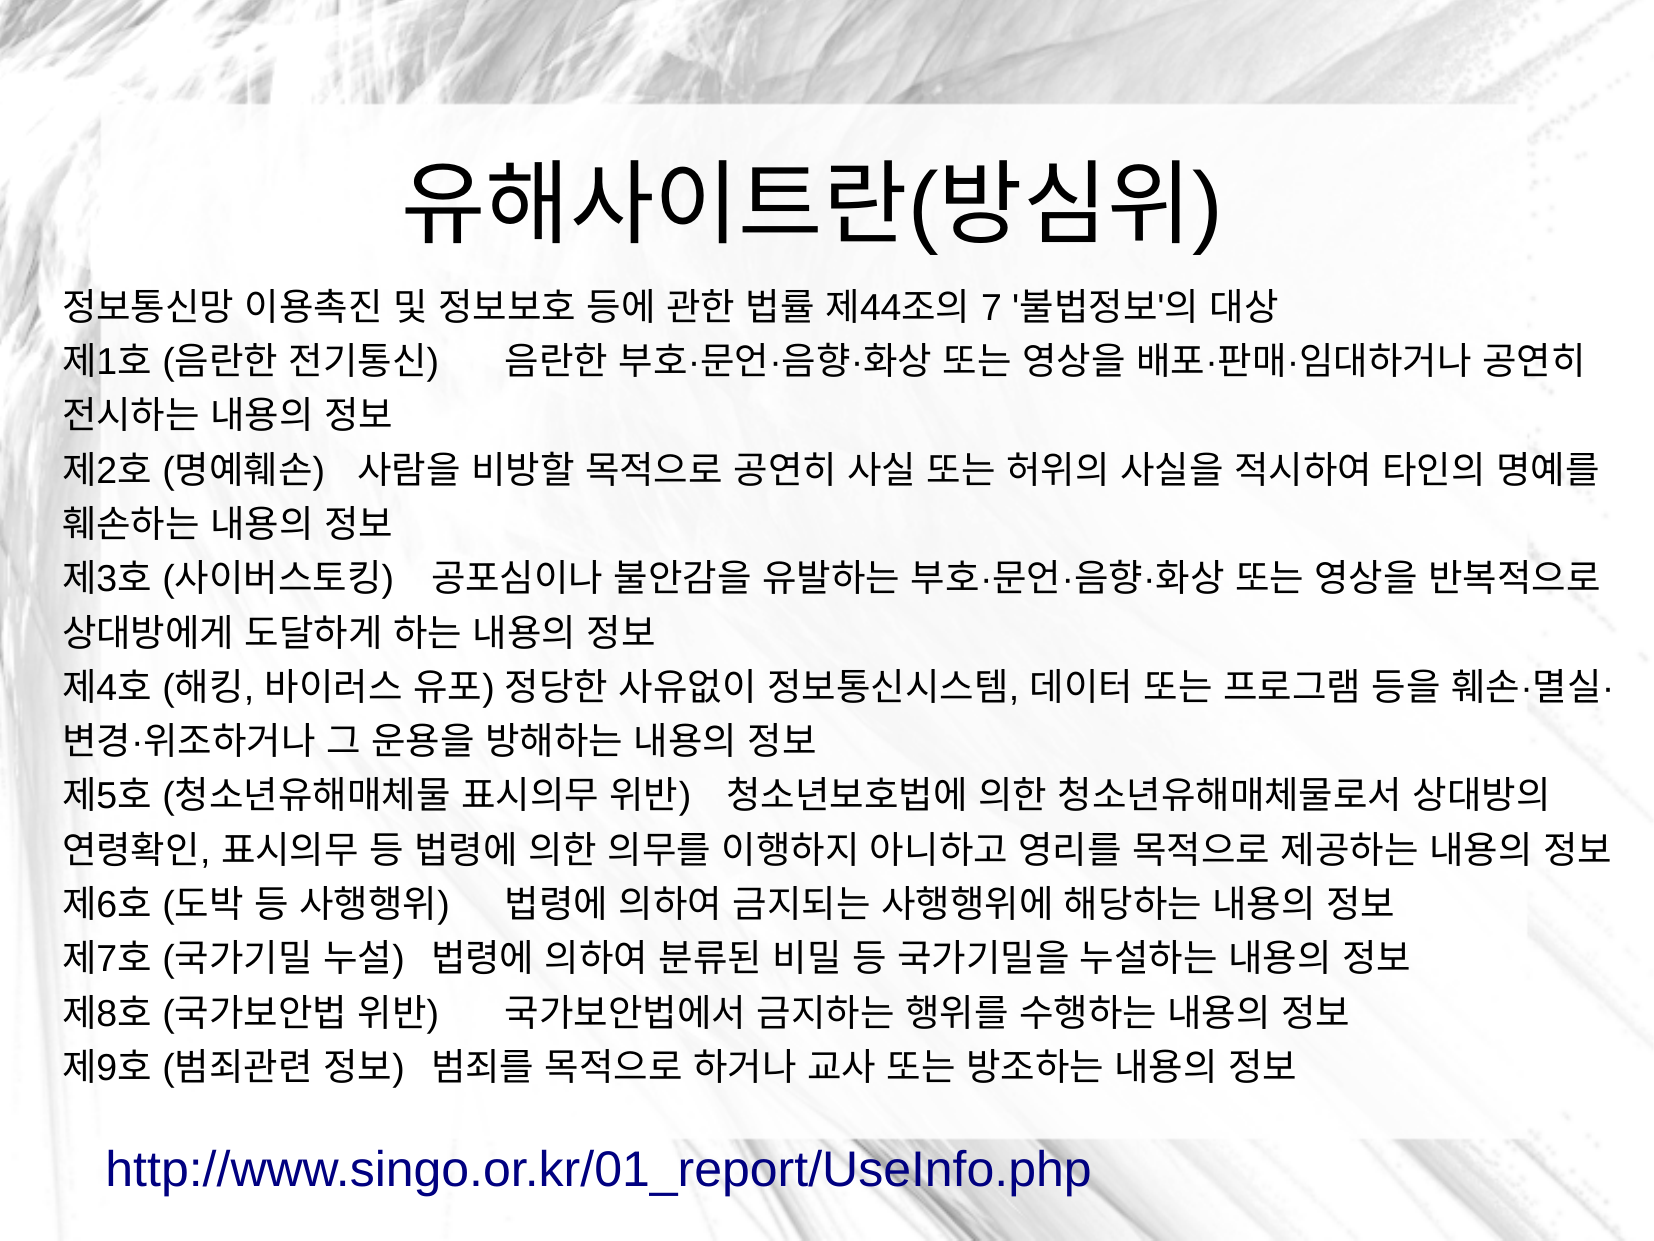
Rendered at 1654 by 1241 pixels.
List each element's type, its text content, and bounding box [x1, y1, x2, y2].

text_box http://www.singo.or.kr/01_report/UseInfo.php [90, 1133, 1583, 1205]
picture [0, 0, 1654, 1241]
title 유해사이트란(방심위) [118, 112, 1506, 269]
text_box 정보통신망 이용촉진 및 정보보호 등에 관한 법률 제44조의 7 '불법정보'의 대상 제1호 (음란한 전기통신) 음란한 부호·문언·음향·화상 또는 영상을 배포·판매·임대하거나 공연히 전시하는 내용의 정보 제2호 (명예훼손) 사람을 비방할 목적으로 공연히 사실 또는 허위의 사실을 적시하여 타인의 명예를 훼손하는 내용의 정보 제3호 (사이버스토킹) 공포심이나 불안감을 유발하는 부호·문언·음향·화상 또는 영상을 반복적으로 상대방에게 도달하게 하는 내용의 정보 제4호 (해킹, 바이러스 유포) 정당한 사유없이 정보통신시스템, 데이터 또는 프로그램 등을 훼손·멸실·변경·위조하거나 그 운용을 방해하는 내용의 정보 제5호 (청소년유해매체물 표시의무 위반) 청소년보호법에 의한 청소년유해매체물로서 상대방의 연령확인, 표시의무 등 법령에 의한 의무를 이행하지 아니하고 영리를 목적으로 제공하는 내용의 정보 제6호 (도박 등 사행행위) 법령에 의하여 금지되는 사행행위에 해당하는 내용의 정보 제7호 (국가기밀 누설) 법령에 의하여 분류된 비밀 등 국가기밀을 누설하는 내용의 정보 제8호 (국가보안법 위반) 국가보안법에서 금지하는 행위를 수행하는 내용의 정보 제9호 (범죄관련 정보) 범죄를 목적으로 하거나 교사 또는 방조하는 내용의 정보 [47, 269, 1630, 976]
